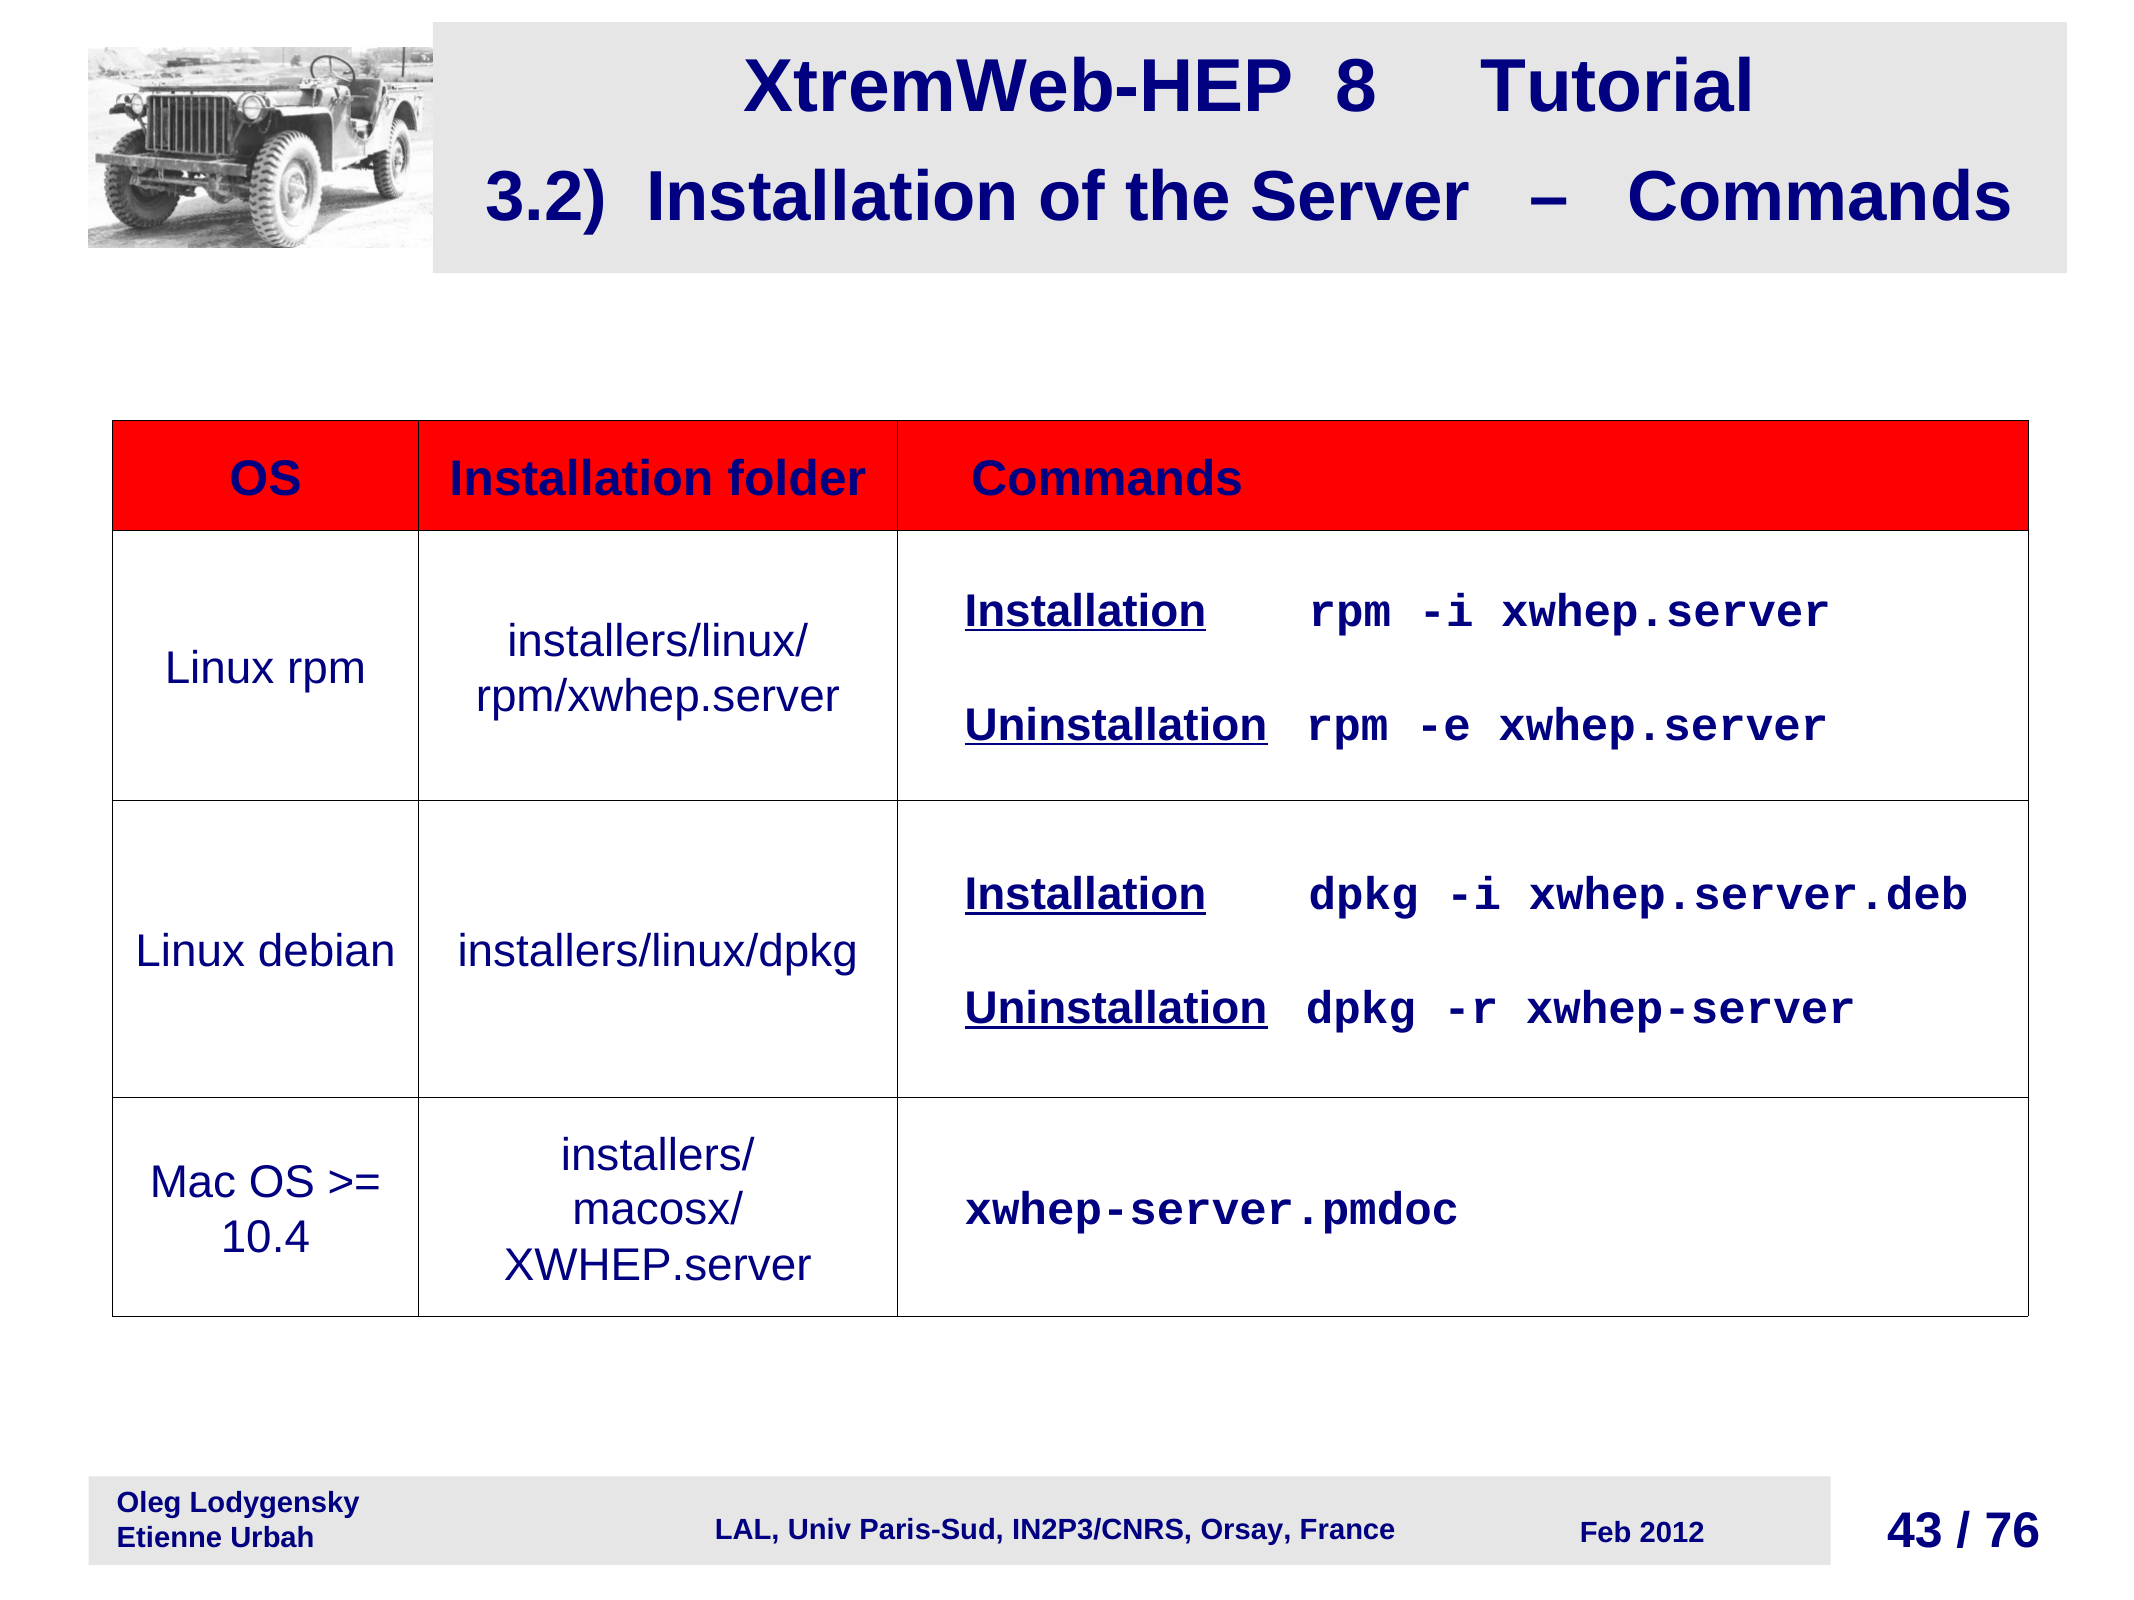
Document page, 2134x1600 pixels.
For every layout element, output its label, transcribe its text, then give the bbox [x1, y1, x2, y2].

table_cell installers/linux/rpm/xwhep.server [419, 531, 897, 800]
picture [88, 47, 433, 248]
table_cell Mac OS >= 10.4 [113, 1098, 418, 1316]
table_cell installers/linux/dpkg [419, 801, 897, 1097]
table_cell Linux rpm [113, 531, 418, 800]
table_cell Installation rpm -i xwhep.server Uninstallation rpm -e xwhep.server [898, 531, 2028, 800]
table_header Commands [898, 421, 2028, 530]
table_cell xwhep-server.pmdoc [898, 1098, 2028, 1316]
table_cell Linux debian [113, 801, 418, 1097]
title 3.2) Installation of the Server – Commands [442, 118, 2067, 266]
table_header OS [113, 421, 418, 530]
table_cell installers/macosx/XWHEP.server [419, 1098, 897, 1316]
table_header Installation folder [419, 421, 897, 530]
table_cell Installation dpkg -i xwhep.server.deb Uninstallation dpkg -r xwhep-server [898, 801, 2028, 1097]
